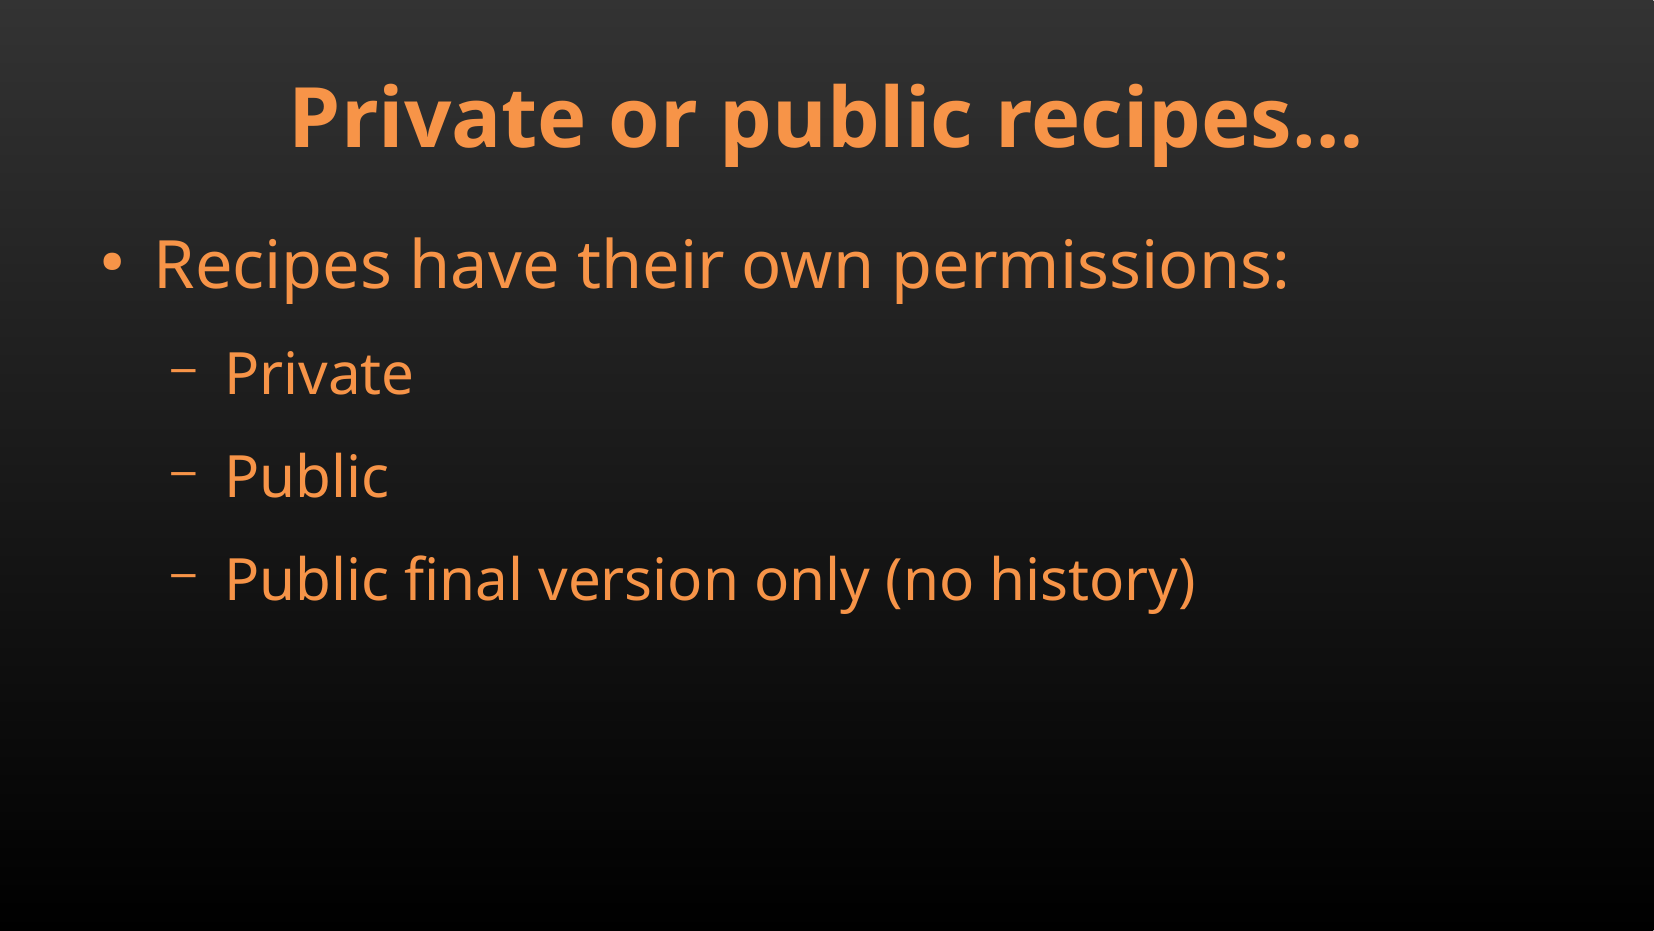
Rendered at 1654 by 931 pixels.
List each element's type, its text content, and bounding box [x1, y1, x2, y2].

title Private or public recipes… [82, 37, 1571, 193]
list Recipes have their own permissions: Private Public Public final version only (no history) [82, 217, 1571, 758]
